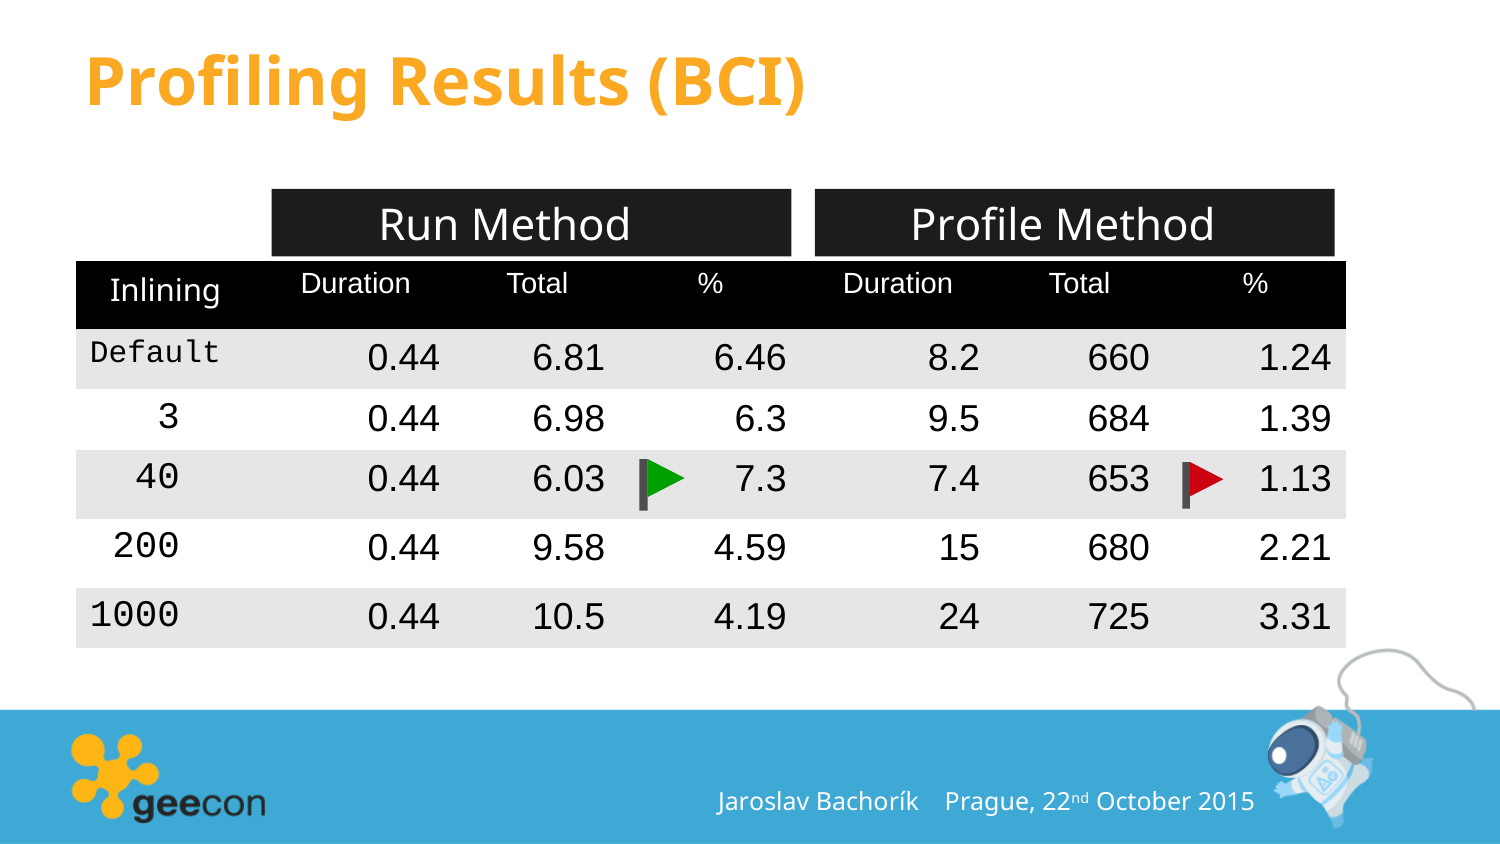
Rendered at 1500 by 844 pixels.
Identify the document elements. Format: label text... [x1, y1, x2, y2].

text_box Profile Method [814, 188, 1335, 257]
table_cell 7.3 [620, 450, 801, 519]
table_cell 8.2 [801, 329, 995, 389]
table_header Total [455, 261, 620, 329]
table_header Duration [801, 261, 995, 329]
table_cell 0.44 [257, 450, 455, 519]
table_cell 1.24 [1165, 329, 1346, 389]
table_cell 4.19 [620, 588, 801, 648]
title Profiling Results (BCI) [75, 33, 1426, 175]
table_cell 9.5 [801, 389, 995, 450]
table_cell 200 [76, 519, 257, 588]
table_cell 15 [801, 519, 995, 588]
table_header Duration [257, 261, 455, 329]
table_cell 6.98 [455, 389, 620, 450]
table_cell 6.46 [620, 329, 801, 389]
table_header Inlining [76, 261, 257, 329]
picture [0, 0, 1500, 844]
table_cell 6.81 [455, 329, 620, 389]
table_cell 1000 [76, 588, 257, 648]
table_header % [1165, 261, 1346, 329]
table_cell 2.21 [1165, 519, 1346, 588]
table_cell 3.31 [1165, 588, 1346, 648]
table_cell 7.4 [801, 450, 995, 519]
table_cell 0.44 [257, 329, 455, 389]
table_cell 3 [76, 389, 257, 450]
table_header % [620, 261, 801, 329]
table_cell 6.3 [620, 389, 801, 450]
table_cell 9.58 [455, 519, 620, 588]
table_cell 40 [76, 450, 257, 519]
table_cell 0.44 [257, 389, 455, 450]
text_box Run Method [271, 188, 792, 257]
table_cell 680 [995, 519, 1165, 588]
table_cell 684 [995, 389, 1165, 450]
table_cell 4.59 [620, 519, 801, 588]
table_cell 725 [995, 588, 1165, 648]
table_cell 660 [995, 329, 1165, 389]
table_cell 0.44 [257, 519, 455, 588]
table_cell 1.13 [1165, 450, 1346, 519]
table_cell 1.39 [1165, 389, 1346, 450]
table_cell 24 [801, 588, 995, 648]
table_cell 6.03 [455, 450, 620, 519]
table_cell 0.44 [257, 588, 455, 648]
text_box Jaroslav Bachorík Prague, 22nd October 2015 [442, 778, 1270, 824]
table_cell 653 [995, 450, 1165, 519]
table_header Total [995, 261, 1165, 329]
table_cell 10.5 [455, 588, 620, 648]
table_cell Default [76, 329, 257, 389]
